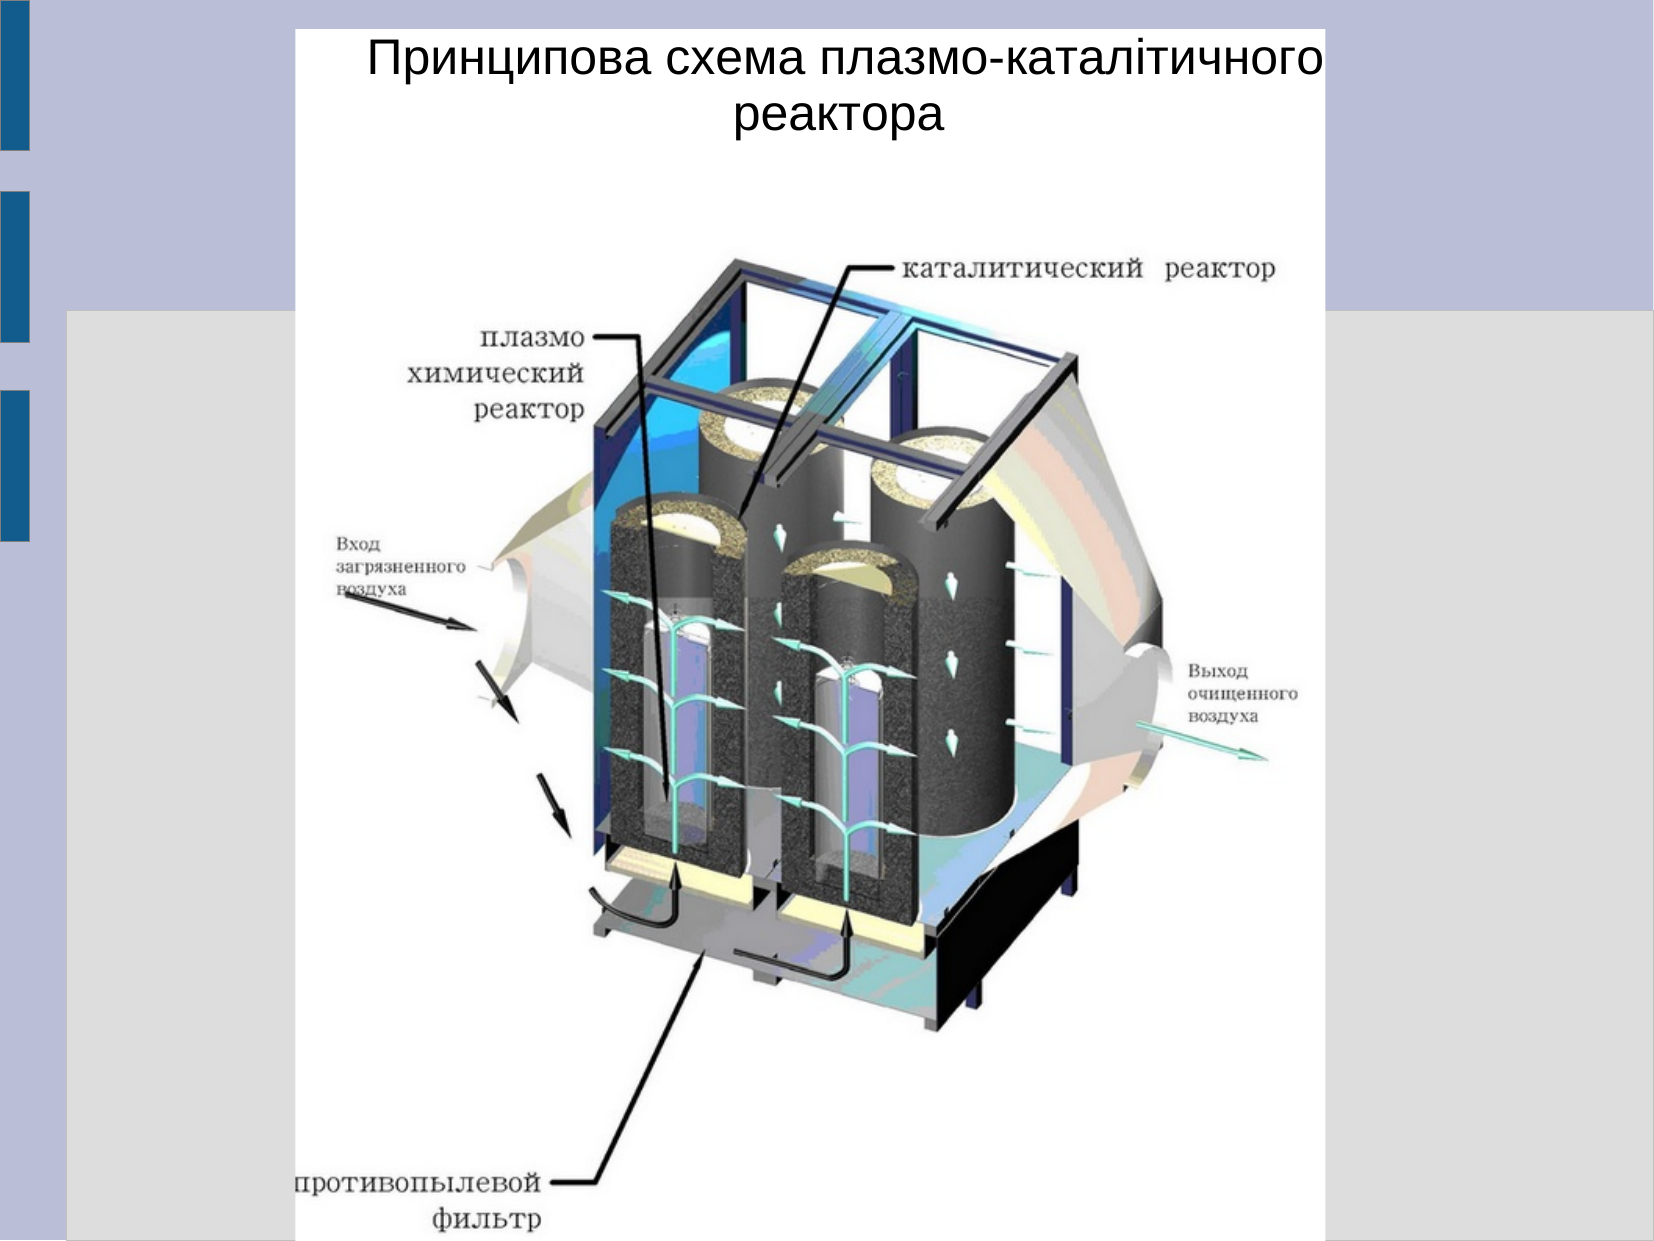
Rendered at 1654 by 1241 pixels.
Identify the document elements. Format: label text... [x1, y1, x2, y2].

list Принципова схема плазмо-каталітичного реактора [295, 29, 1326, 1241]
